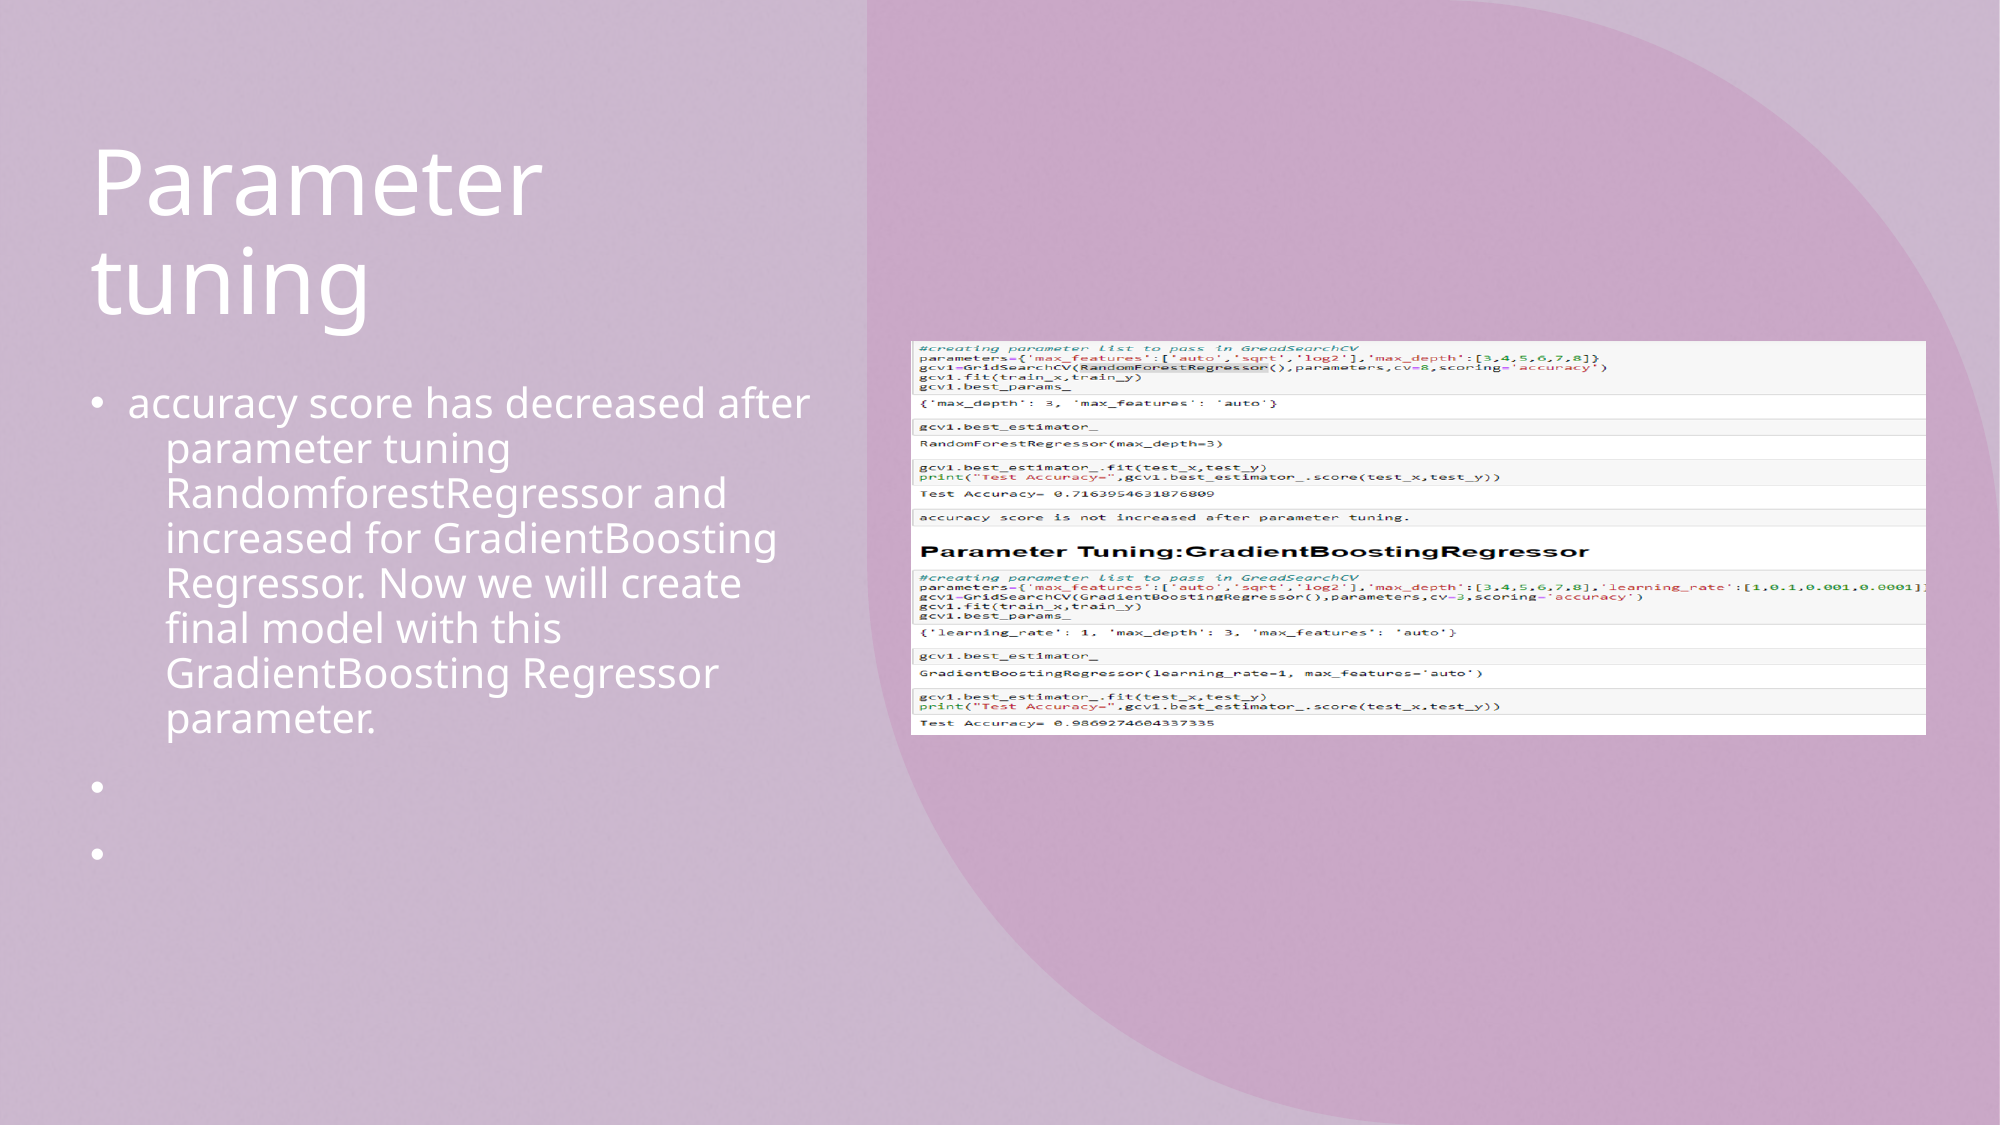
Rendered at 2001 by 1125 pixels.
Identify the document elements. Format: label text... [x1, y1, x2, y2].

text_box [0, 0, 2000, 1125]
picture [911, 341, 1926, 735]
list accuracy score has decreased after parameter tuning RandomforestRegressor and increased for GradientBoosting Regressor. Now we will create final model with this GradientBoosting Regressor parameter. [75, 375, 837, 1013]
title Parameter tuning [75, 124, 837, 342]
